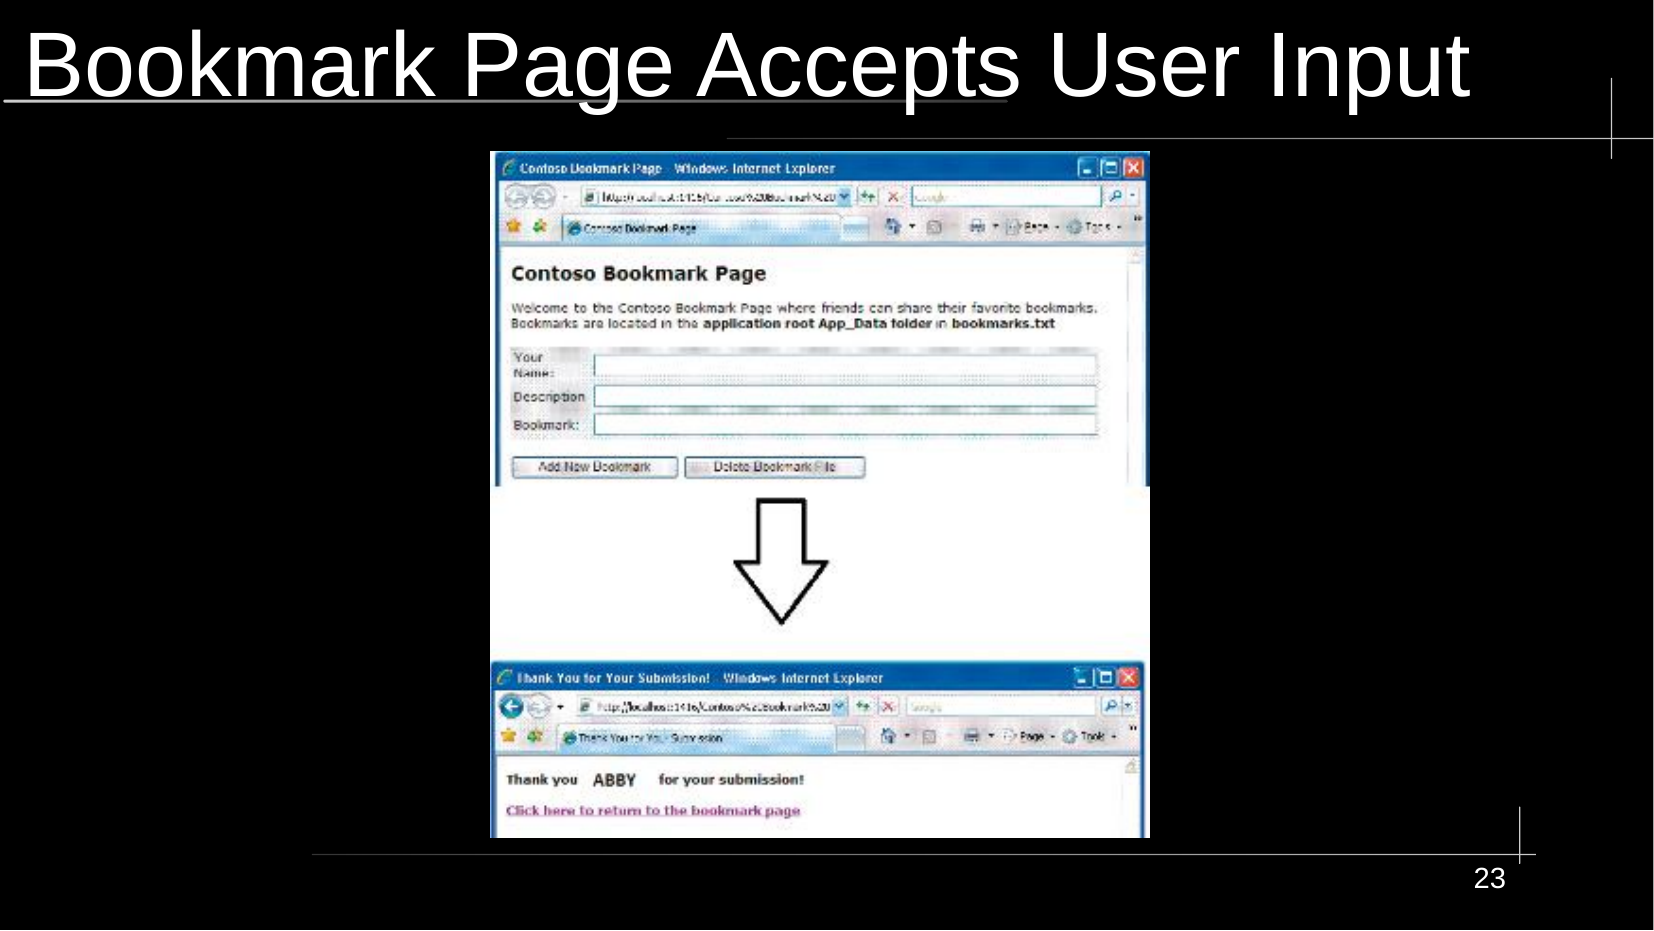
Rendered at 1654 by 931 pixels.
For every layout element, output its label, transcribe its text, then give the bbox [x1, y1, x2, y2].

title Bookmark Page Accepts User Input [23, 11, 1589, 119]
picture [490, 151, 1150, 838]
